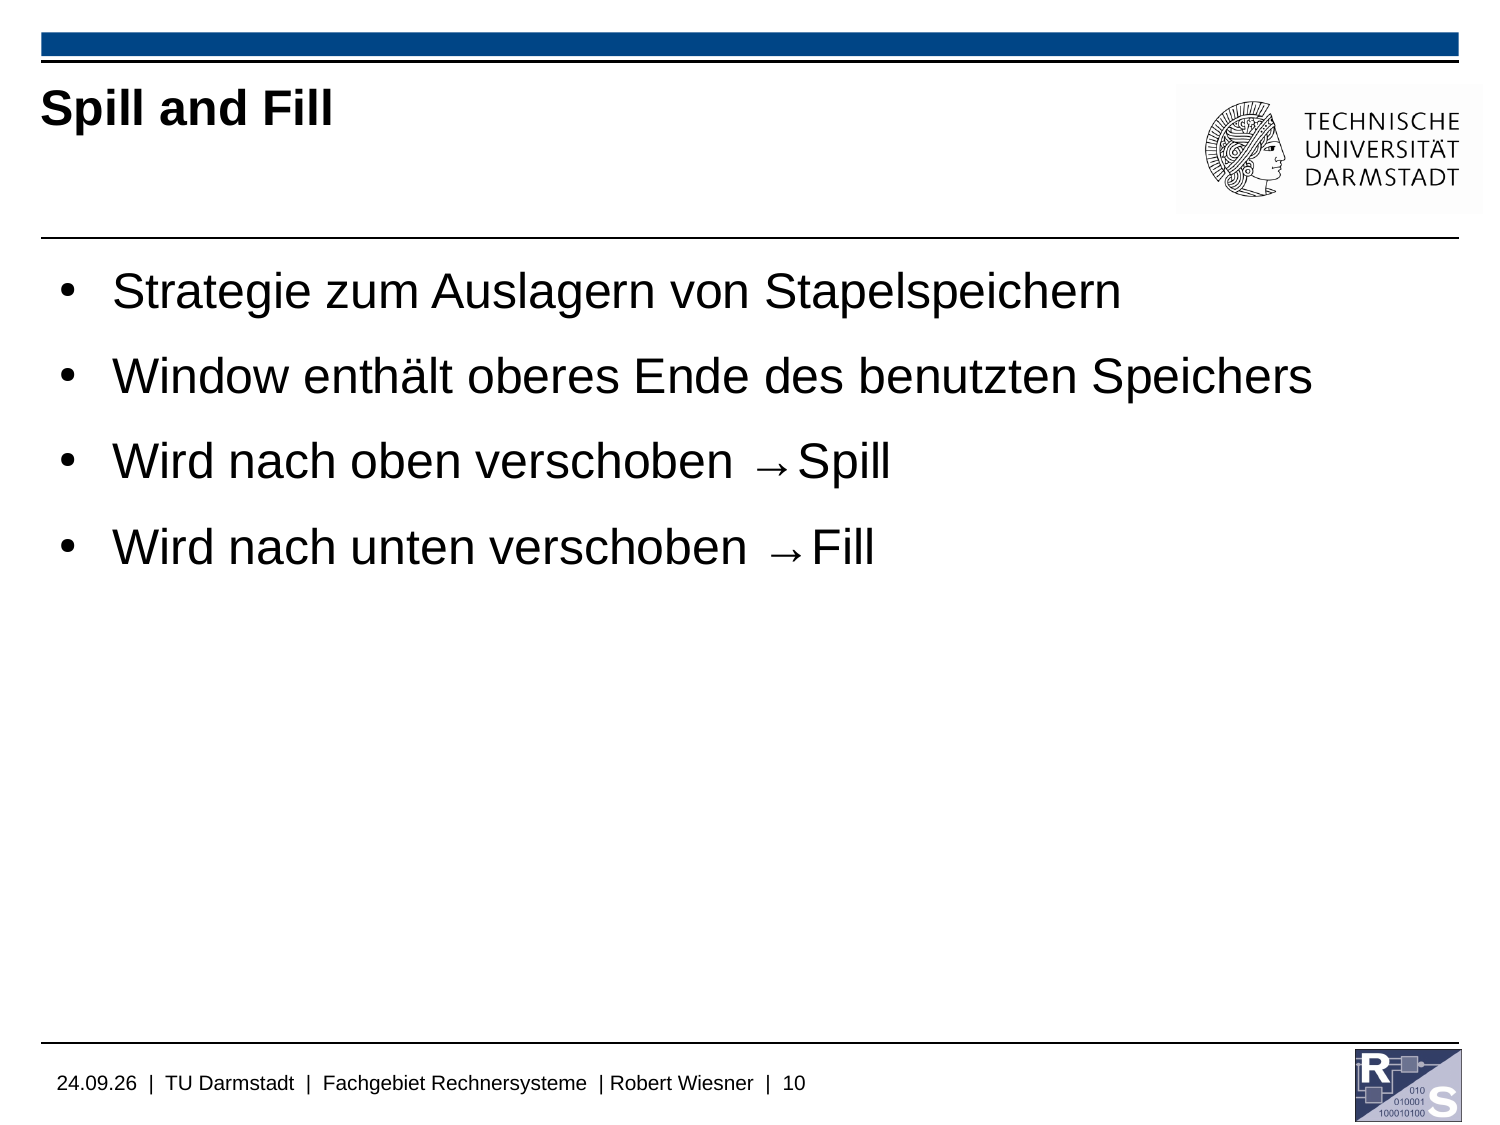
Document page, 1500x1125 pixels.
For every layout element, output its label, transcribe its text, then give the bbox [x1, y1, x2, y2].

picture [1355, 1049, 1462, 1122]
title Spill and Fill [40, 32, 1133, 183]
list Strategie zum Auslagern von Stapelspeichern Window enthält oberes Ende des benutzten Speichers Wird nach oben verschoben →Spill Wird nach unten verschoben →Fill [41, 263, 1455, 1032]
